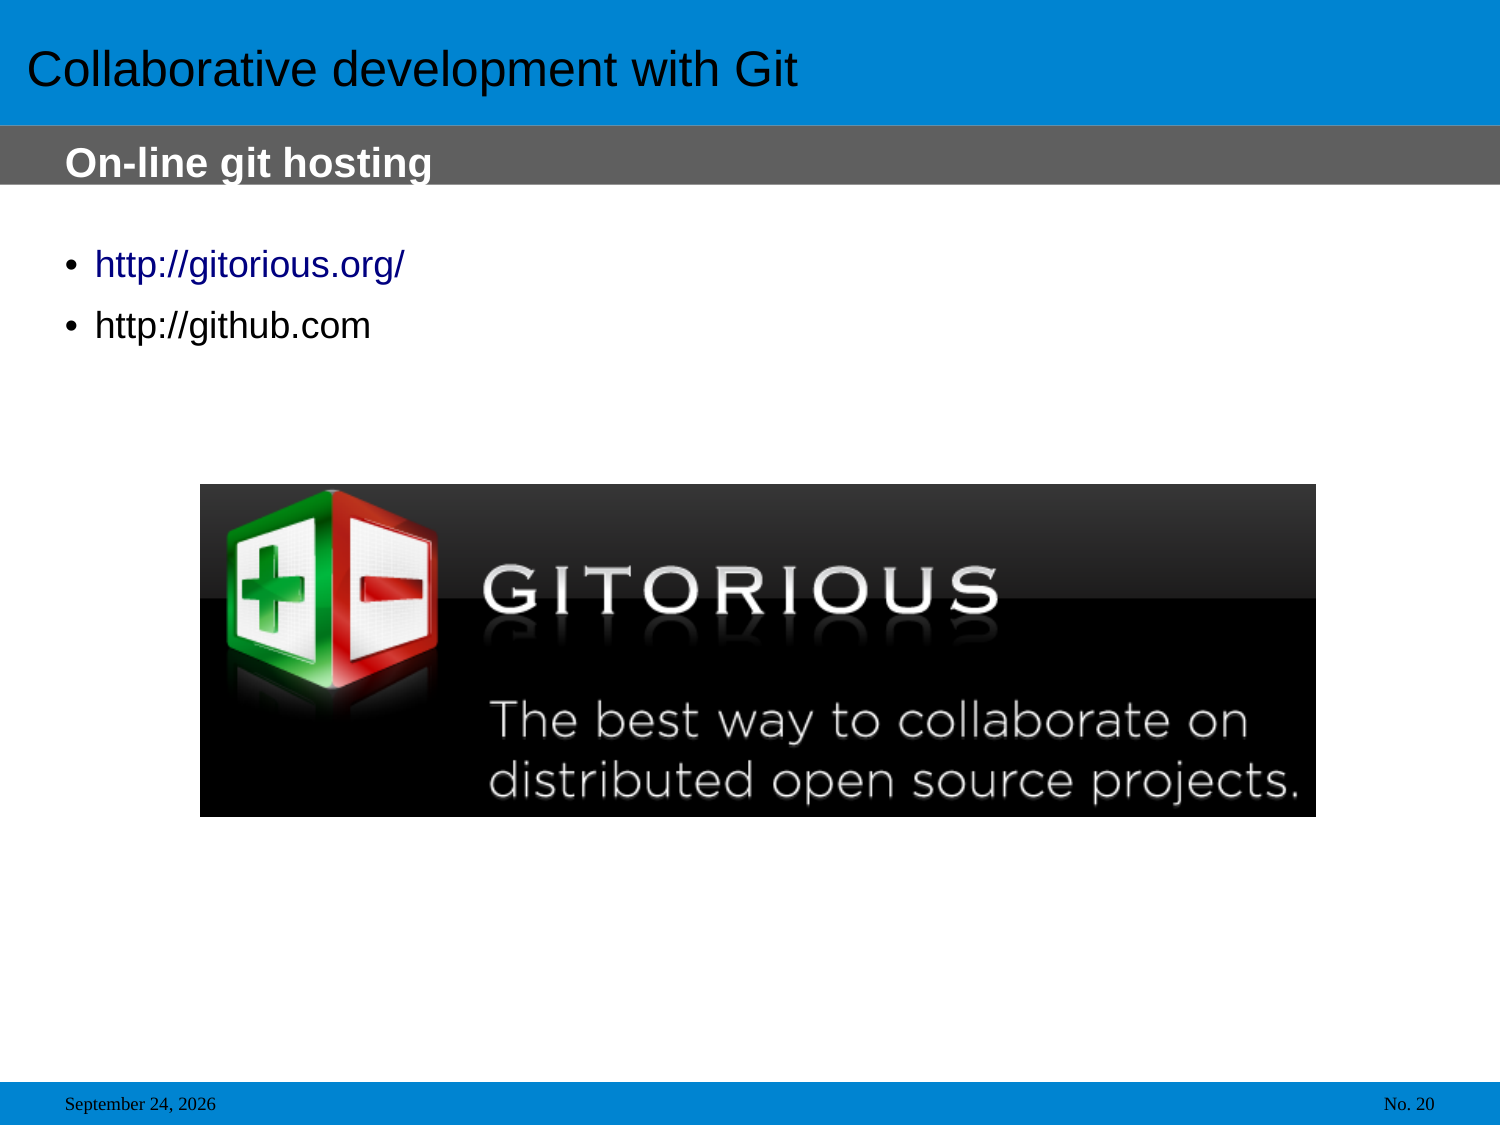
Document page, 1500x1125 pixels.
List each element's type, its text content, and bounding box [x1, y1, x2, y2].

title On-line git hosting [64, 139, 1436, 187]
list http://gitorious.org/ http://github.com [64, 243, 1436, 972]
picture [200, 484, 1316, 817]
